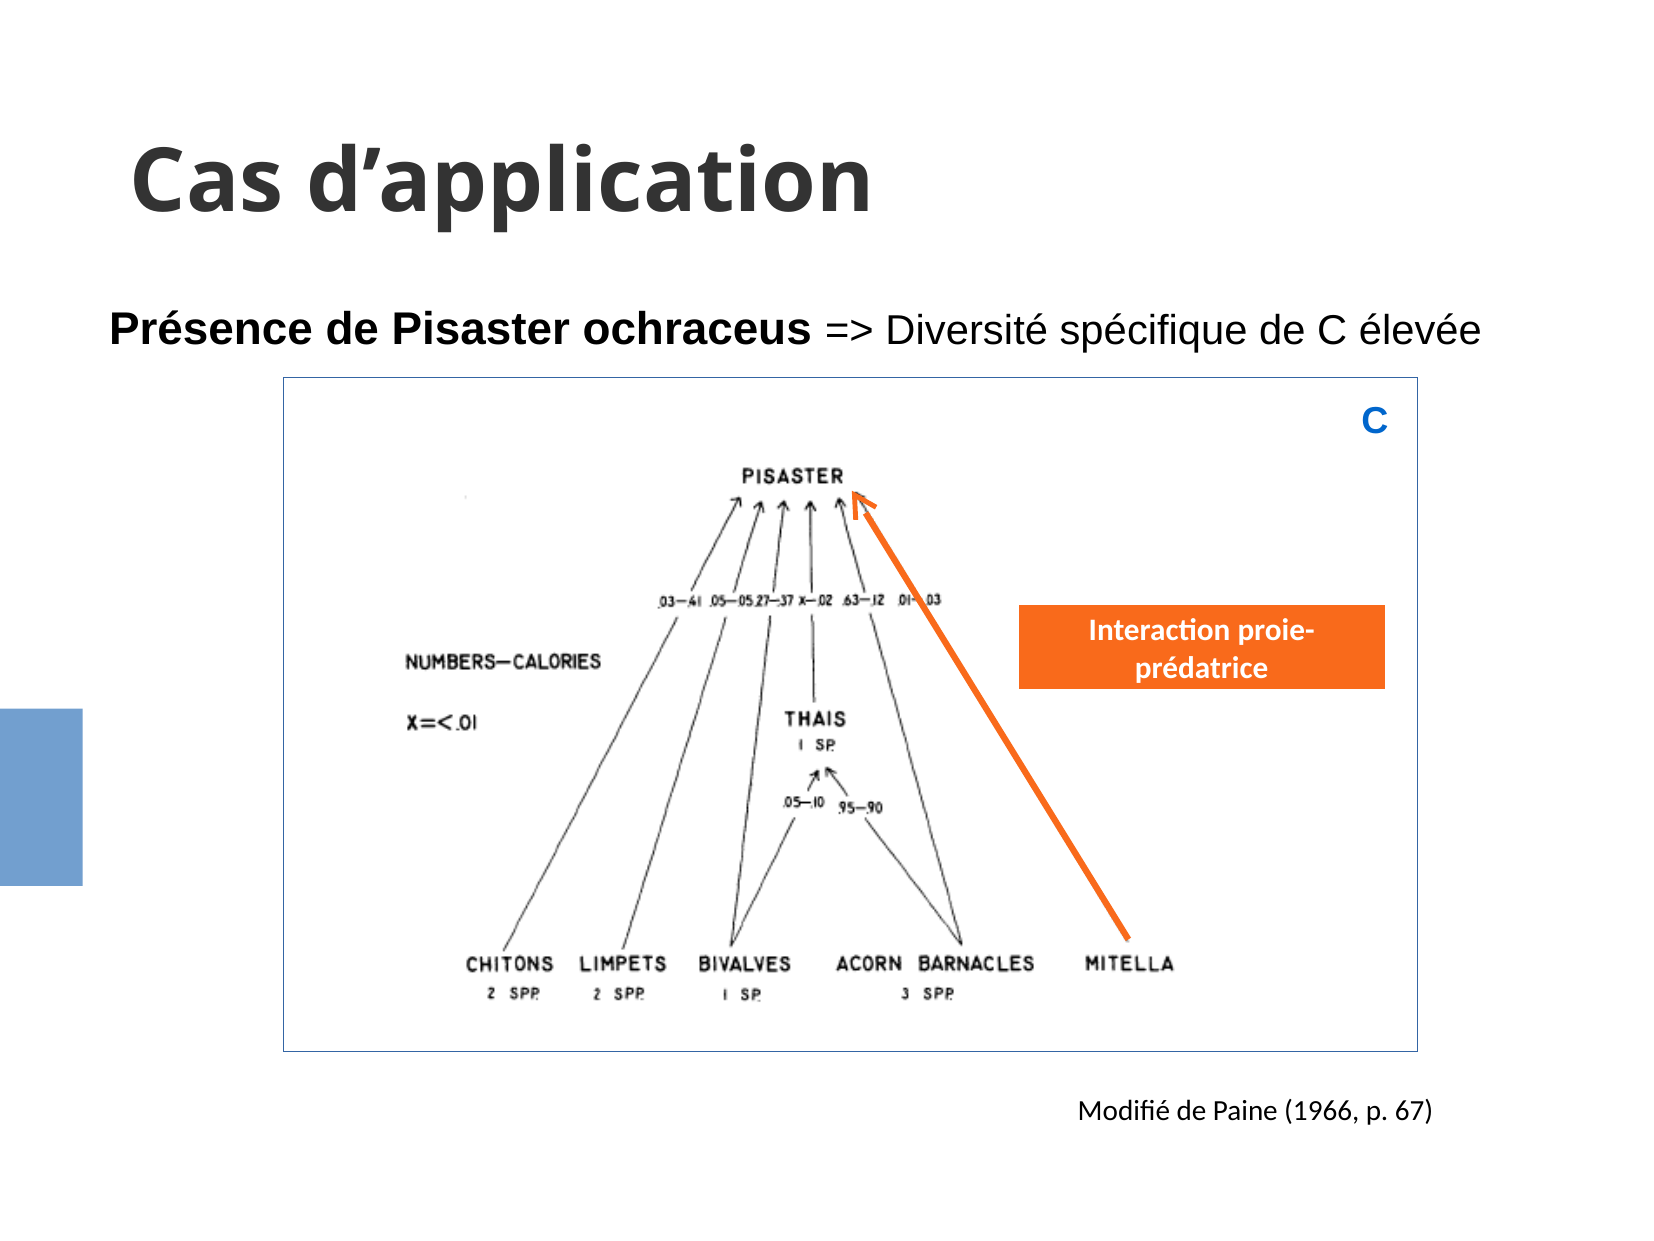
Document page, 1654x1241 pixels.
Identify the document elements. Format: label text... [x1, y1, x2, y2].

text_box C [1346, 392, 1406, 449]
picture [366, 435, 1227, 1016]
text_box Interaction proie-prédatrice [1015, 602, 1388, 692]
text_box Présence de Pisaster ochraceus => Diversité spécifique de C élevée [94, 295, 1607, 408]
text_box Modifié de Paine (1966, p. 67) [1062, 1084, 1583, 1134]
title Cas d’application [129, 59, 1536, 295]
